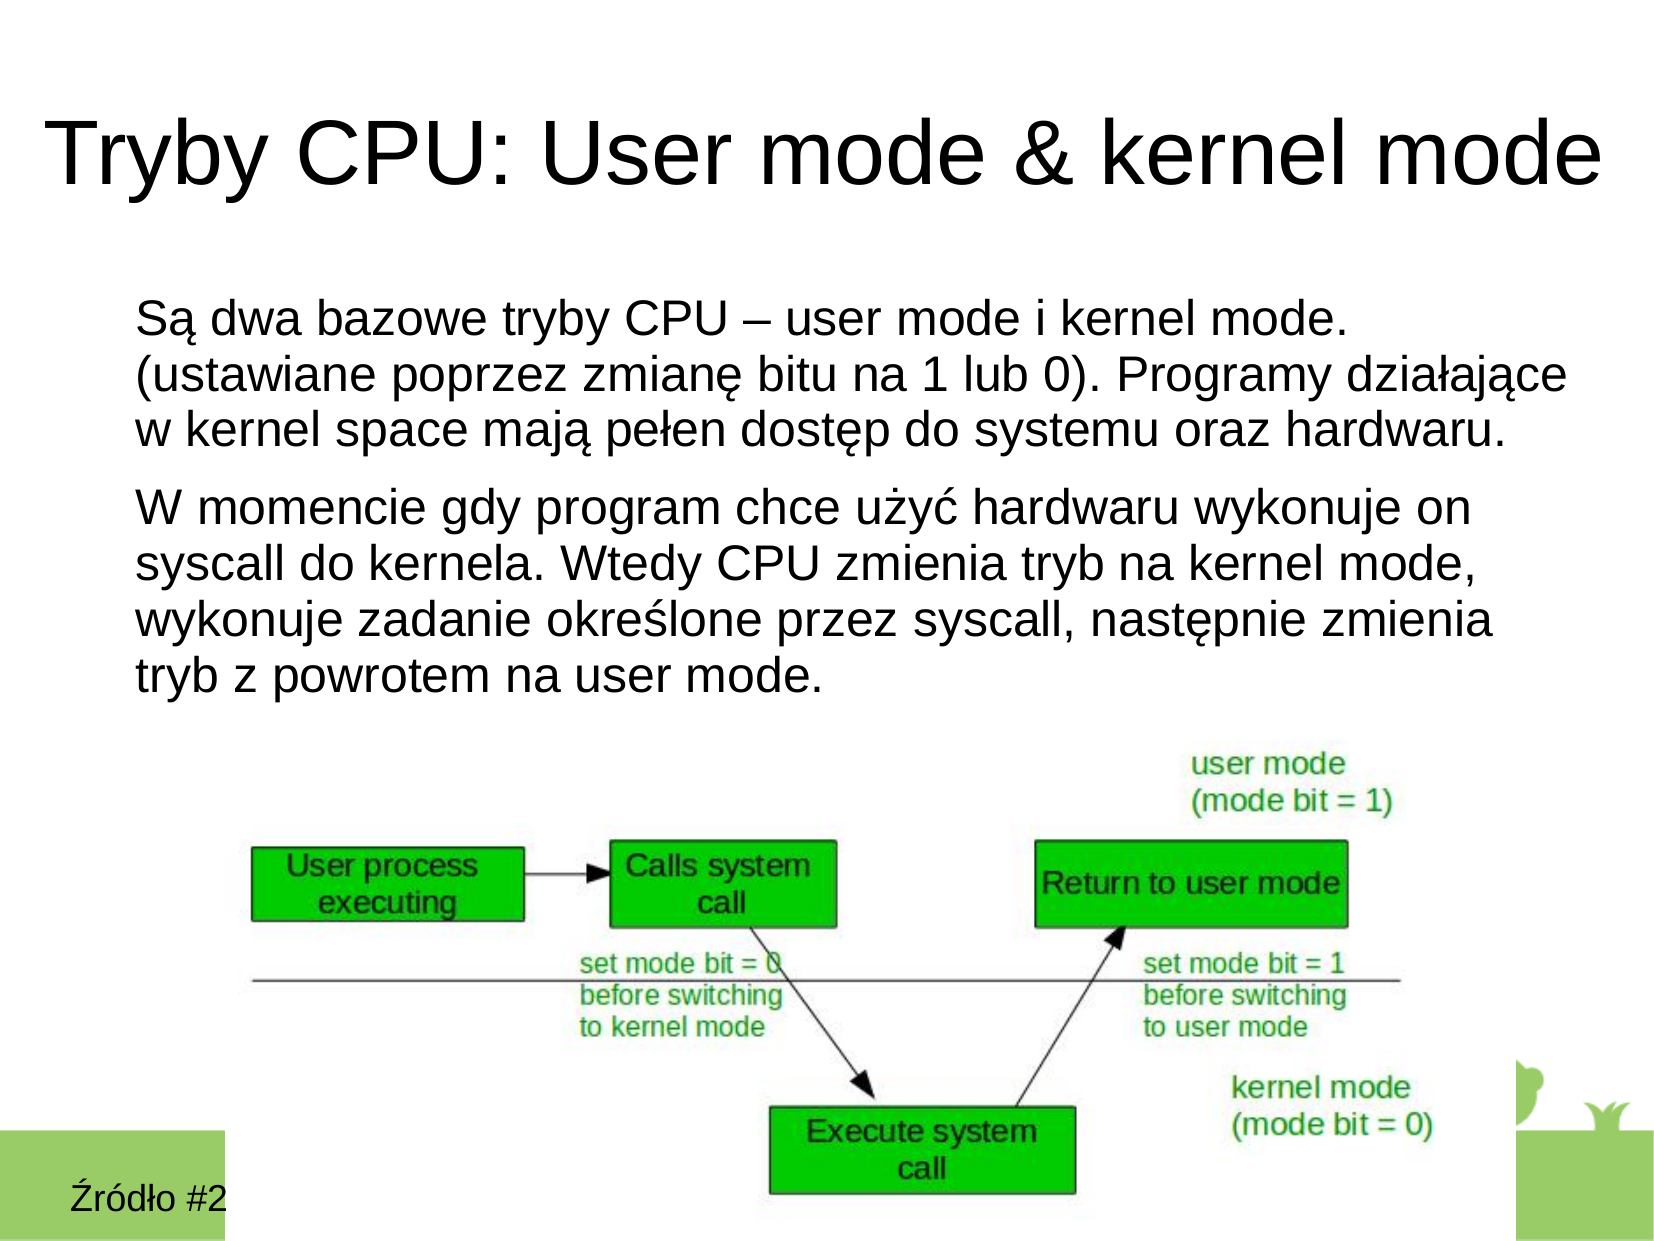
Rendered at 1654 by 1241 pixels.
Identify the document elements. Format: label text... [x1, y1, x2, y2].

title Tryby CPU: User mode & kernel mode [15, 49, 1636, 257]
text_box Źródło #2 [45, 1170, 256, 1241]
list Są dwa bazowe tryby CPU – user mode i kernel mode. (ustawiane poprzez zmianę bitu na 1 lub 0). Programy działające w kernel space mają pełen dostęp do systemu oraz hardwaru. W momencie gdy program chce użyć hardwaru wykonuje on syscall do kernela. Wtedy CPU zmienia tryb na kernel mode, wykonuje zadanie określone przez syscall, następnie zmienia tryb z powrotem na user mode. [82, 290, 1571, 766]
picture [0, 0, 1654, 1241]
